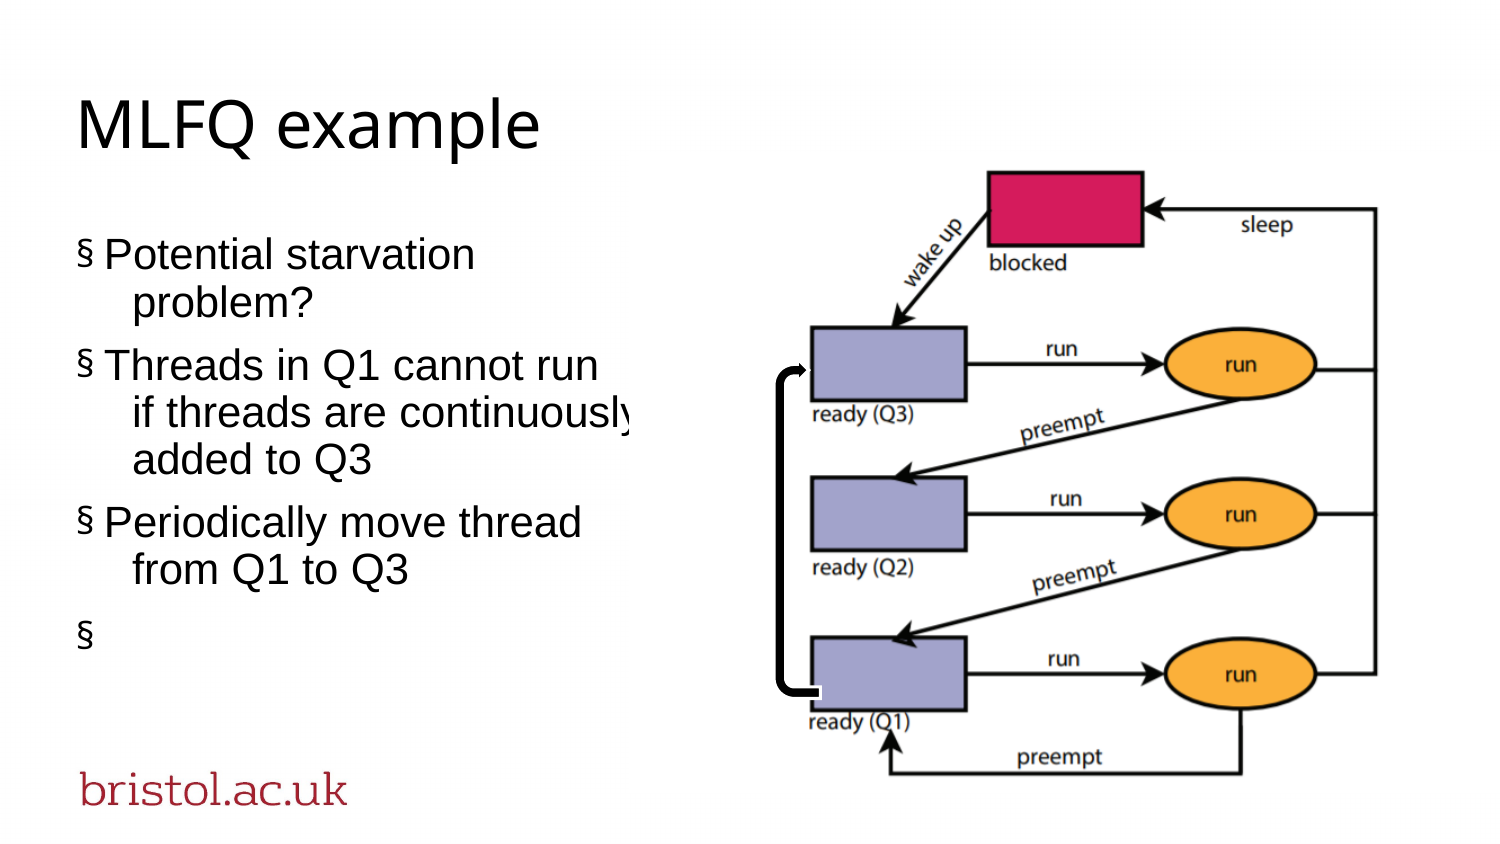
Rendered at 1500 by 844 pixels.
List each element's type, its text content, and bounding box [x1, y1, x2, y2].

picture [629, 152, 1500, 793]
text_box [774, 358, 821, 699]
list Potential starvation problem? Threads in Q1 cannot run if threads are continuously added to Q3 Periodically move thread from Q1 to Q3 [60, 224, 629, 699]
title MLFQ example [60, 44, 1440, 209]
